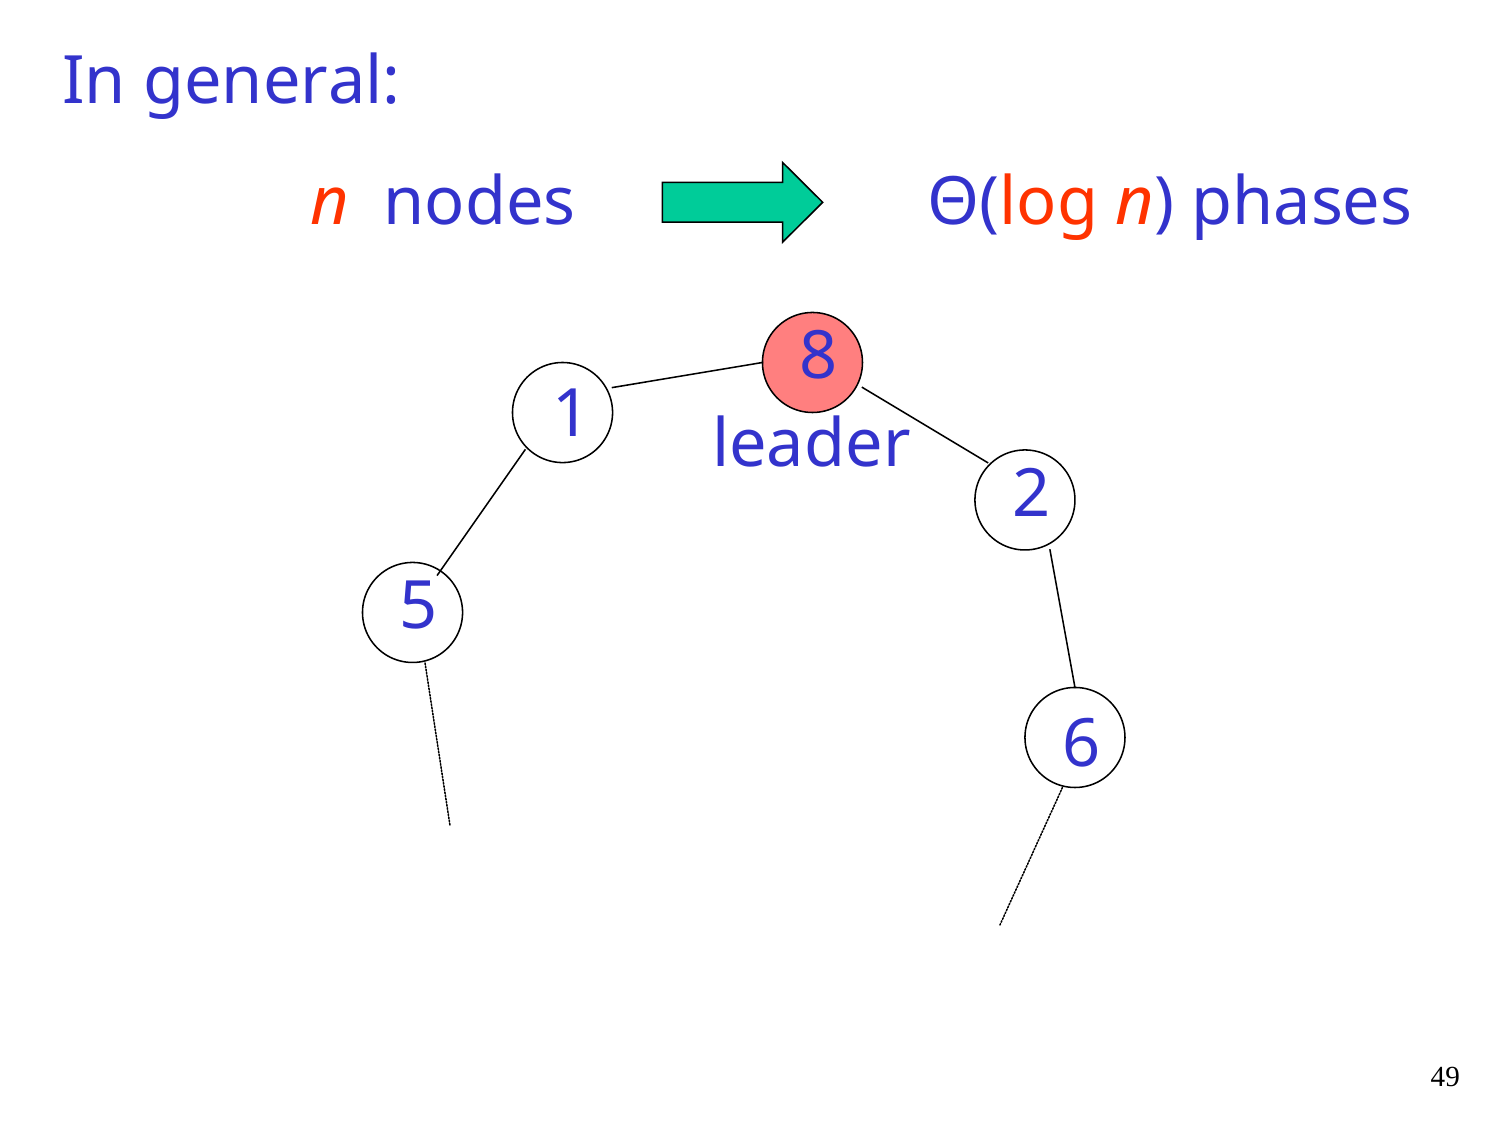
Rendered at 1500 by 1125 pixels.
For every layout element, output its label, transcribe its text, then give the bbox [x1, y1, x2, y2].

text_box In general: [47, 29, 417, 125]
text_box 1 [537, 362, 606, 458]
text_box 8 [784, 304, 853, 391]
text_box leader [697, 391, 926, 488]
text_box [762, 321, 784, 391]
text_box 2 [997, 441, 1066, 538]
text_box <number> [1162, 1049, 1476, 1101]
text_box 5 [384, 554, 453, 650]
text_box n nodes [174, 149, 592, 246]
text_box Θ(log n) phases [912, 149, 1429, 246]
text_box [853, 333, 863, 391]
text_box 6 [1047, 691, 1116, 788]
